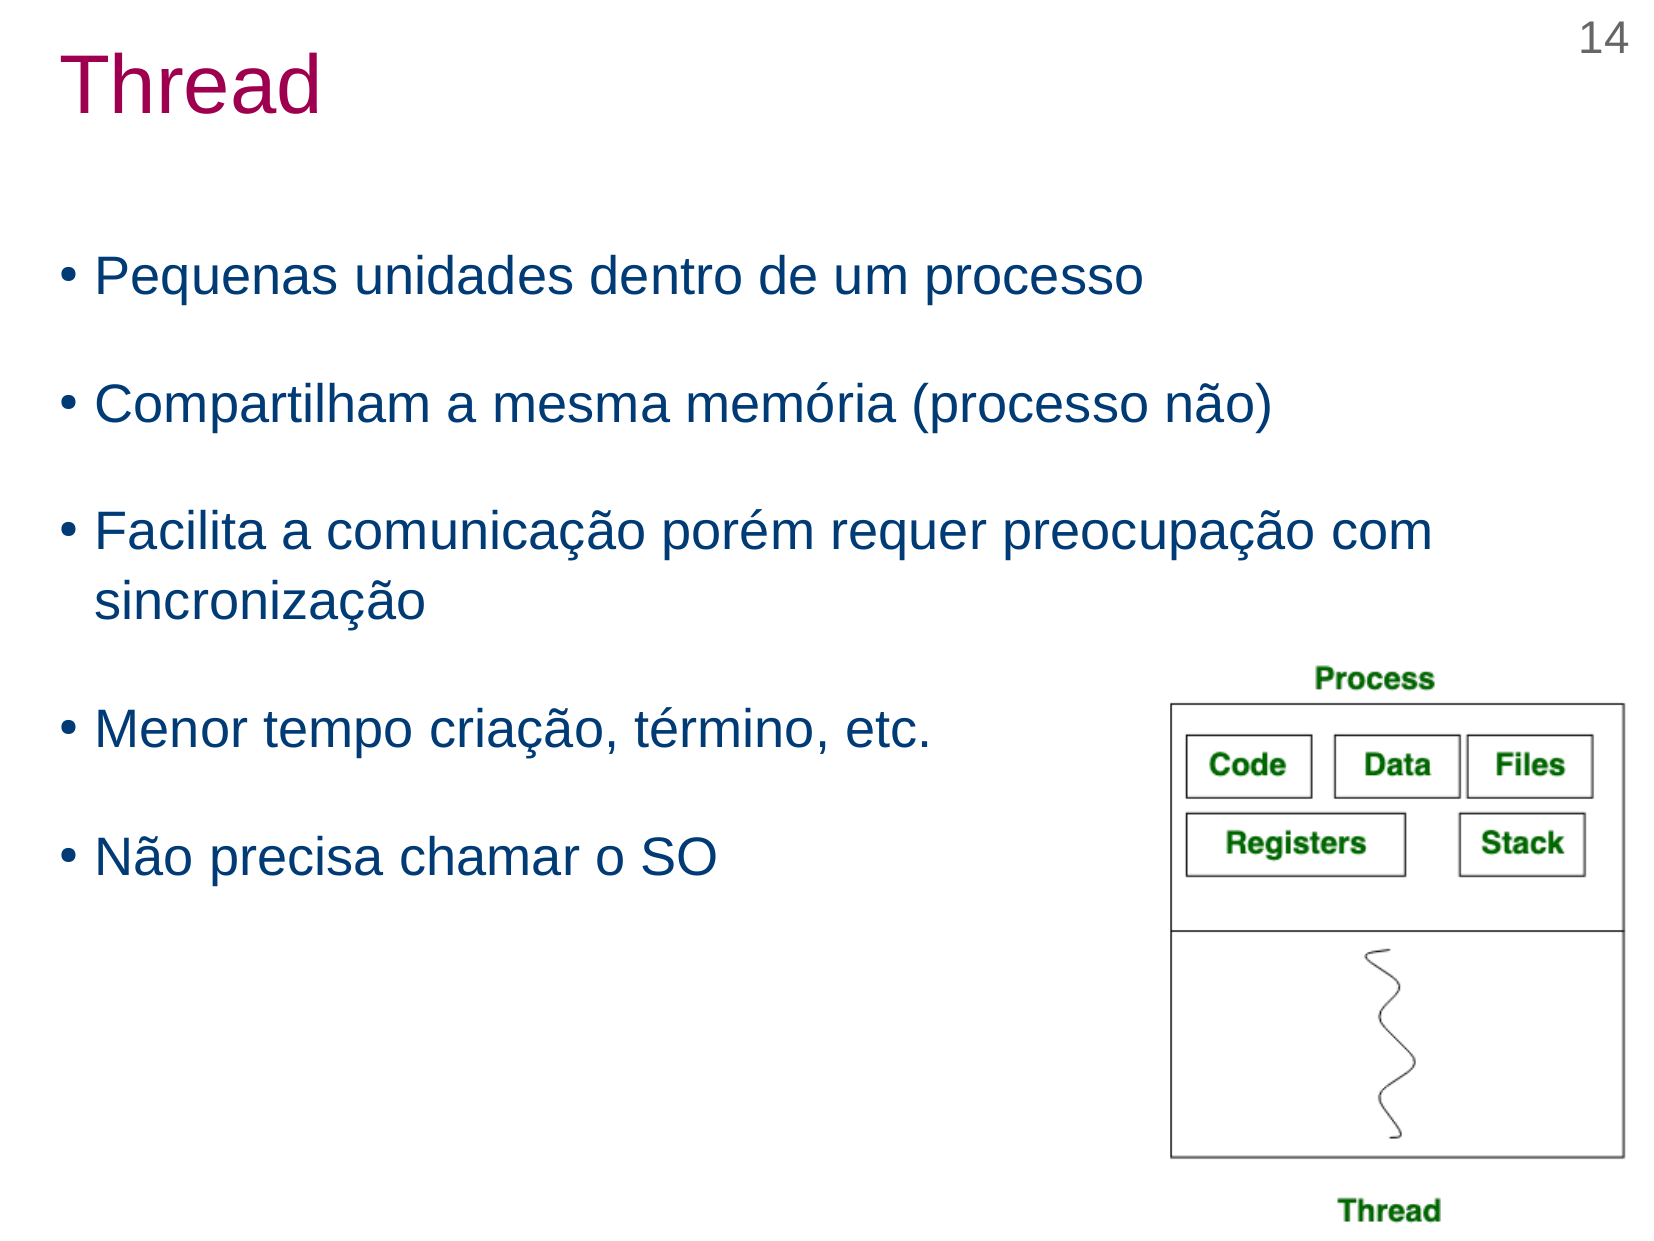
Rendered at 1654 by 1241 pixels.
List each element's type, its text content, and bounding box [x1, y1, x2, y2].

title Thread [59, 29, 1595, 148]
list Pequenas unidades dentro de um processo Compartilham a mesma memória (processo não) Facilita a comunicação porém requer preocupação com sincronização Menor tempo criação, término, etc. Não precisa chamar o SO [59, 236, 1595, 1211]
picture [1169, 655, 1630, 1228]
